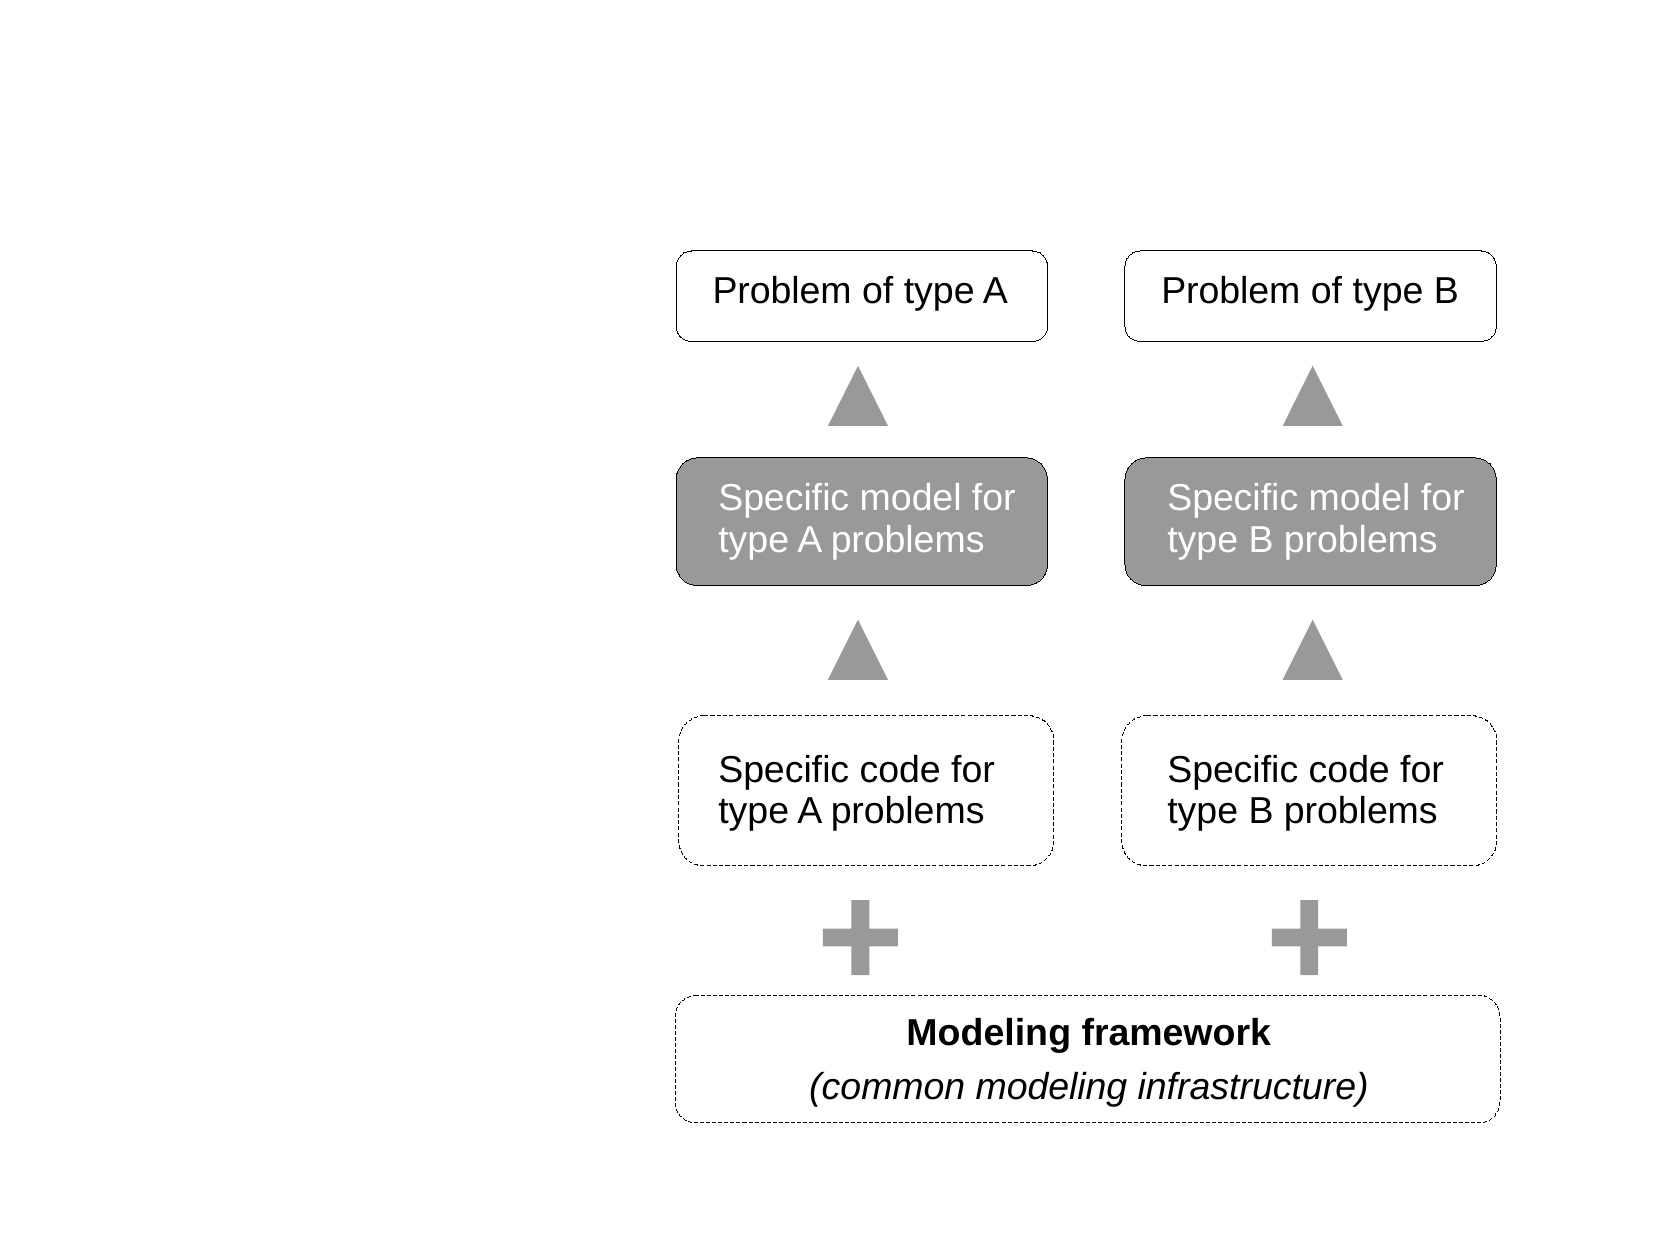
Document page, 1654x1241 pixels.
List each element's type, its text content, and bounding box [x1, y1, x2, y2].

text_box [676, 250, 1048, 342]
text_box Problem of type A [697, 262, 1024, 320]
text_box [827, 365, 889, 426]
text_box [1124, 457, 1497, 586]
text_box [827, 619, 889, 680]
text_box Modeling framework (common modeling infrastructure) [794, 1004, 1384, 1116]
text_box [822, 900, 898, 976]
text_box Specific model for type A problems [703, 468, 1031, 568]
text_box Specific model for type B problems [1152, 469, 1480, 568]
text_box [1282, 619, 1343, 680]
text_box Specific code for type A problems [703, 740, 1011, 840]
text_box Specific code for type B problems [1152, 740, 1459, 840]
text_box [1271, 900, 1347, 976]
text_box [1282, 365, 1343, 426]
text_box [1124, 250, 1497, 342]
text_box [676, 457, 1048, 586]
text_box Problem of type B [1146, 262, 1474, 320]
